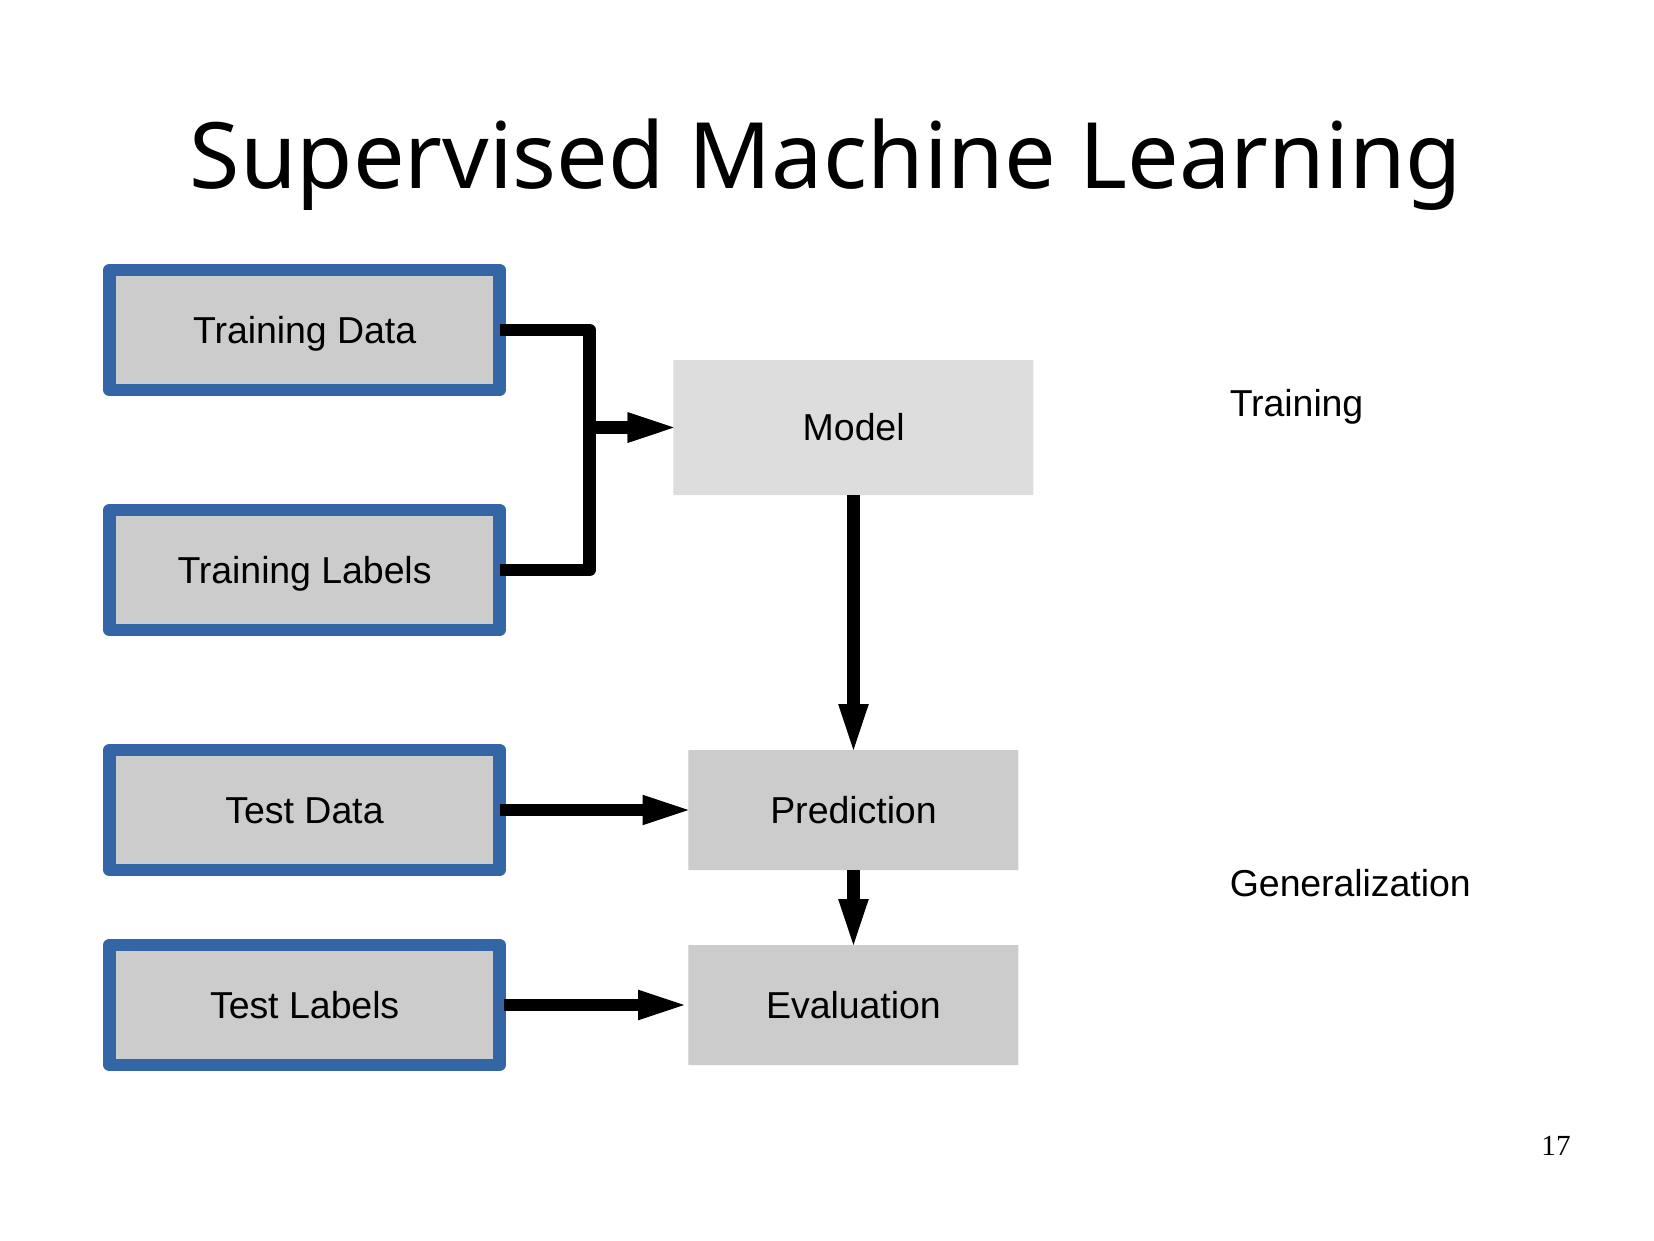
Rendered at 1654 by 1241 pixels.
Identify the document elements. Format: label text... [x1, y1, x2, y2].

text_box Evaluation [688, 945, 1019, 1066]
title Supervised Machine Learning [82, 49, 1571, 257]
text_box Training Labels [109, 510, 500, 631]
text_box Model [673, 360, 1034, 496]
text_box Test Data [109, 750, 500, 871]
text_box Generalization [1215, 855, 1531, 912]
text_box Test Labels [109, 945, 500, 1066]
text_box Training Data [109, 270, 500, 391]
text_box Prediction [688, 750, 1019, 871]
text_box Training [1215, 375, 1396, 432]
